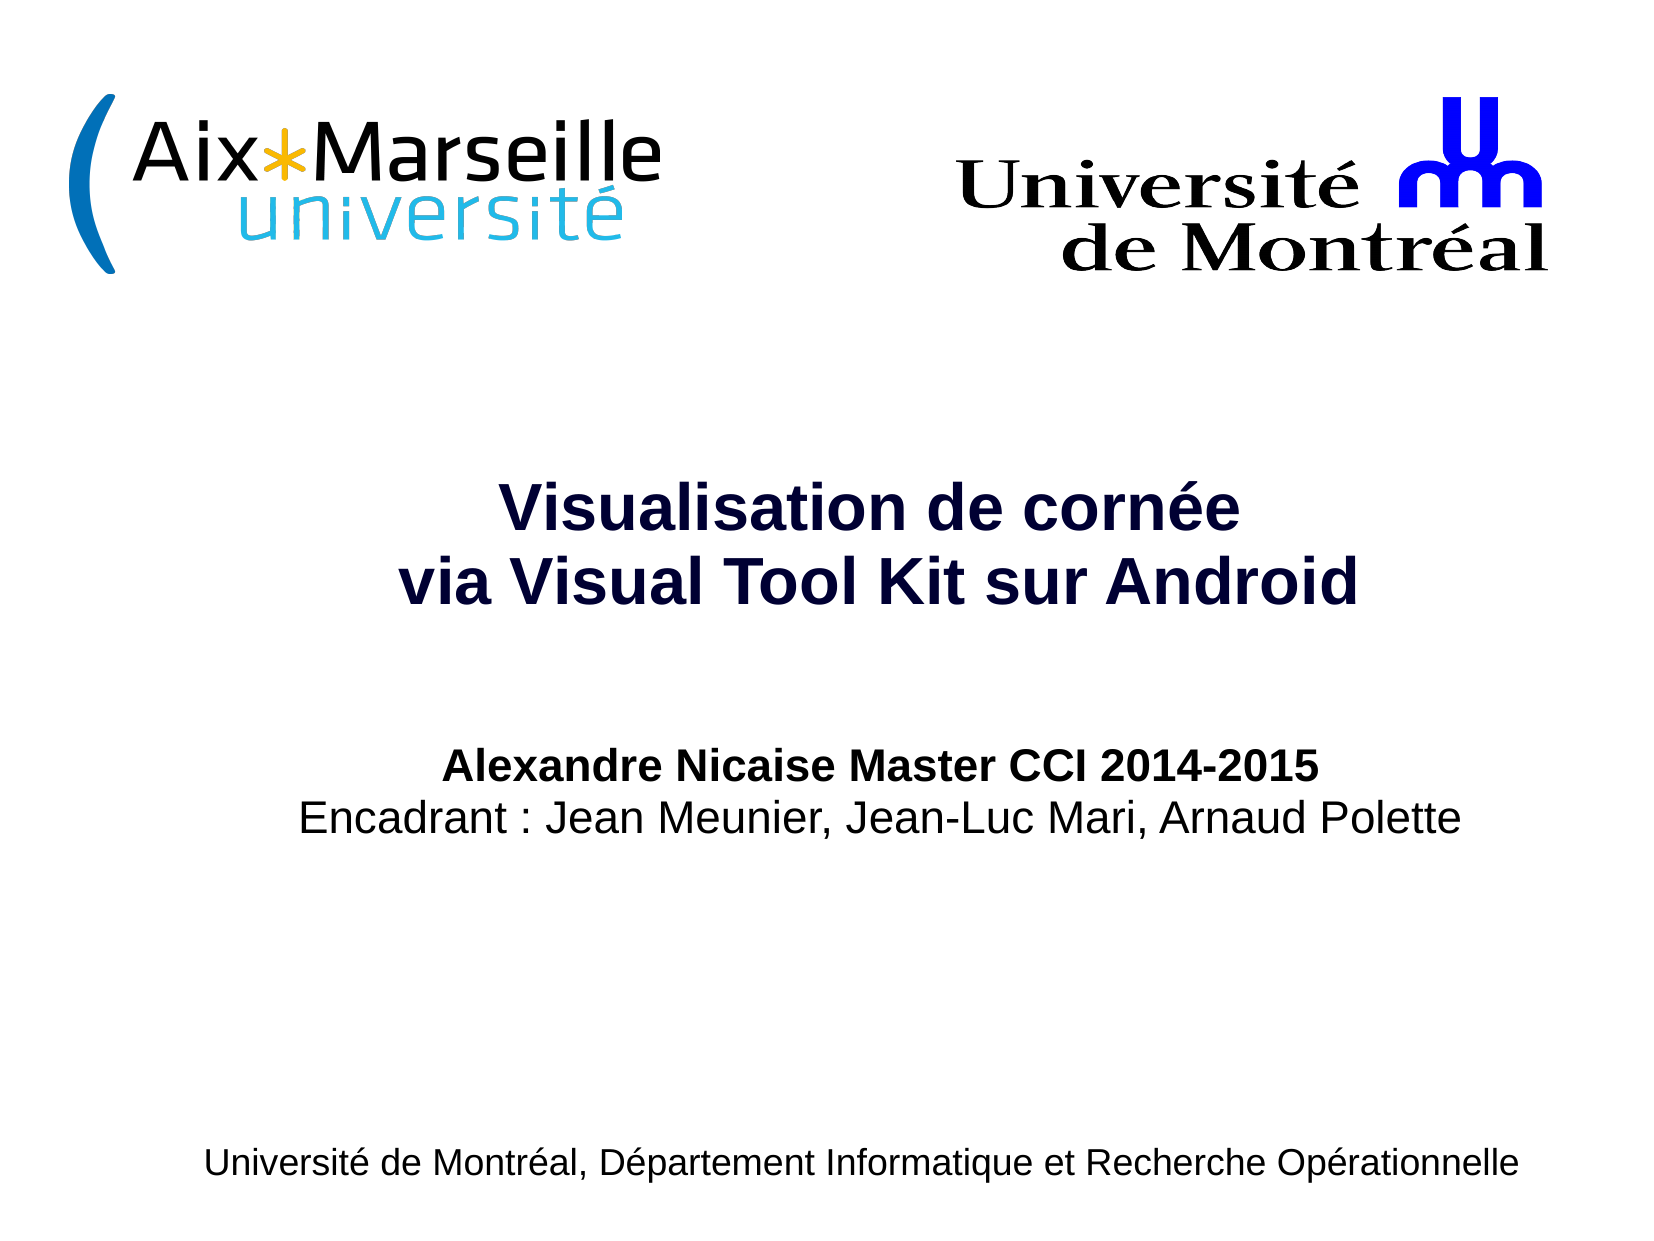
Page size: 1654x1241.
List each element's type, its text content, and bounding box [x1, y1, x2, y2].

picture [69, 94, 660, 274]
text_box Alexandre Nicaise Master CCI 2014-2015 Encadrant : Jean Meunier, Jean-Luc Mari, Arnaud Polette [283, 733, 1478, 851]
text_box Université de Montréal, Département Informatique et Recherche Opérationnelle [188, 1133, 1536, 1191]
text_box Visualisation de cornée via Visual Tool Kit sur Android [384, 462, 1377, 627]
picture [956, 97, 1548, 271]
